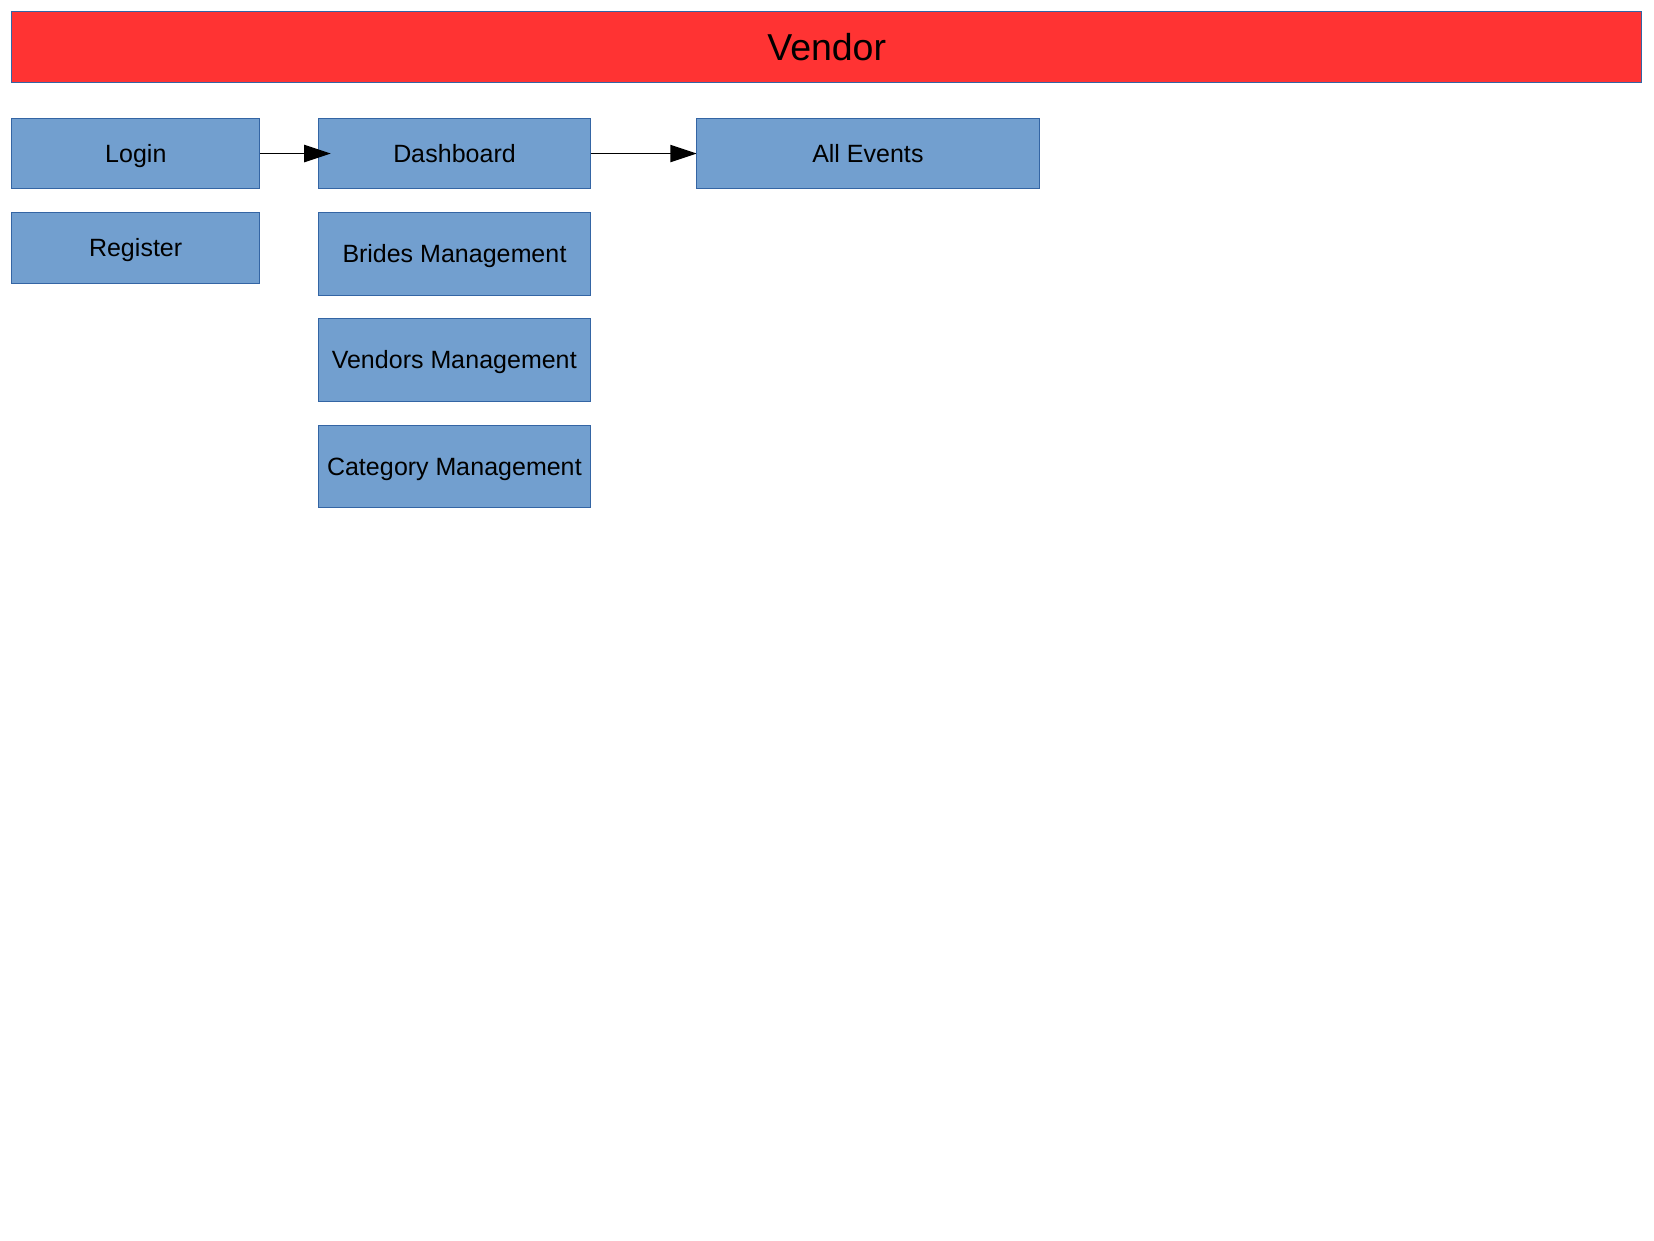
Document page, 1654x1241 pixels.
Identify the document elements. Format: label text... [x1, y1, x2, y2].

text_box Dashboard [318, 118, 591, 189]
text_box Register [11, 212, 260, 284]
text_box Category Management [318, 425, 591, 508]
text_box All Events [696, 118, 1040, 189]
text_box Login [11, 118, 260, 189]
text_box Brides Management [318, 212, 591, 296]
text_box Vendor [11, 11, 1642, 83]
text_box Vendors Management [318, 318, 591, 402]
